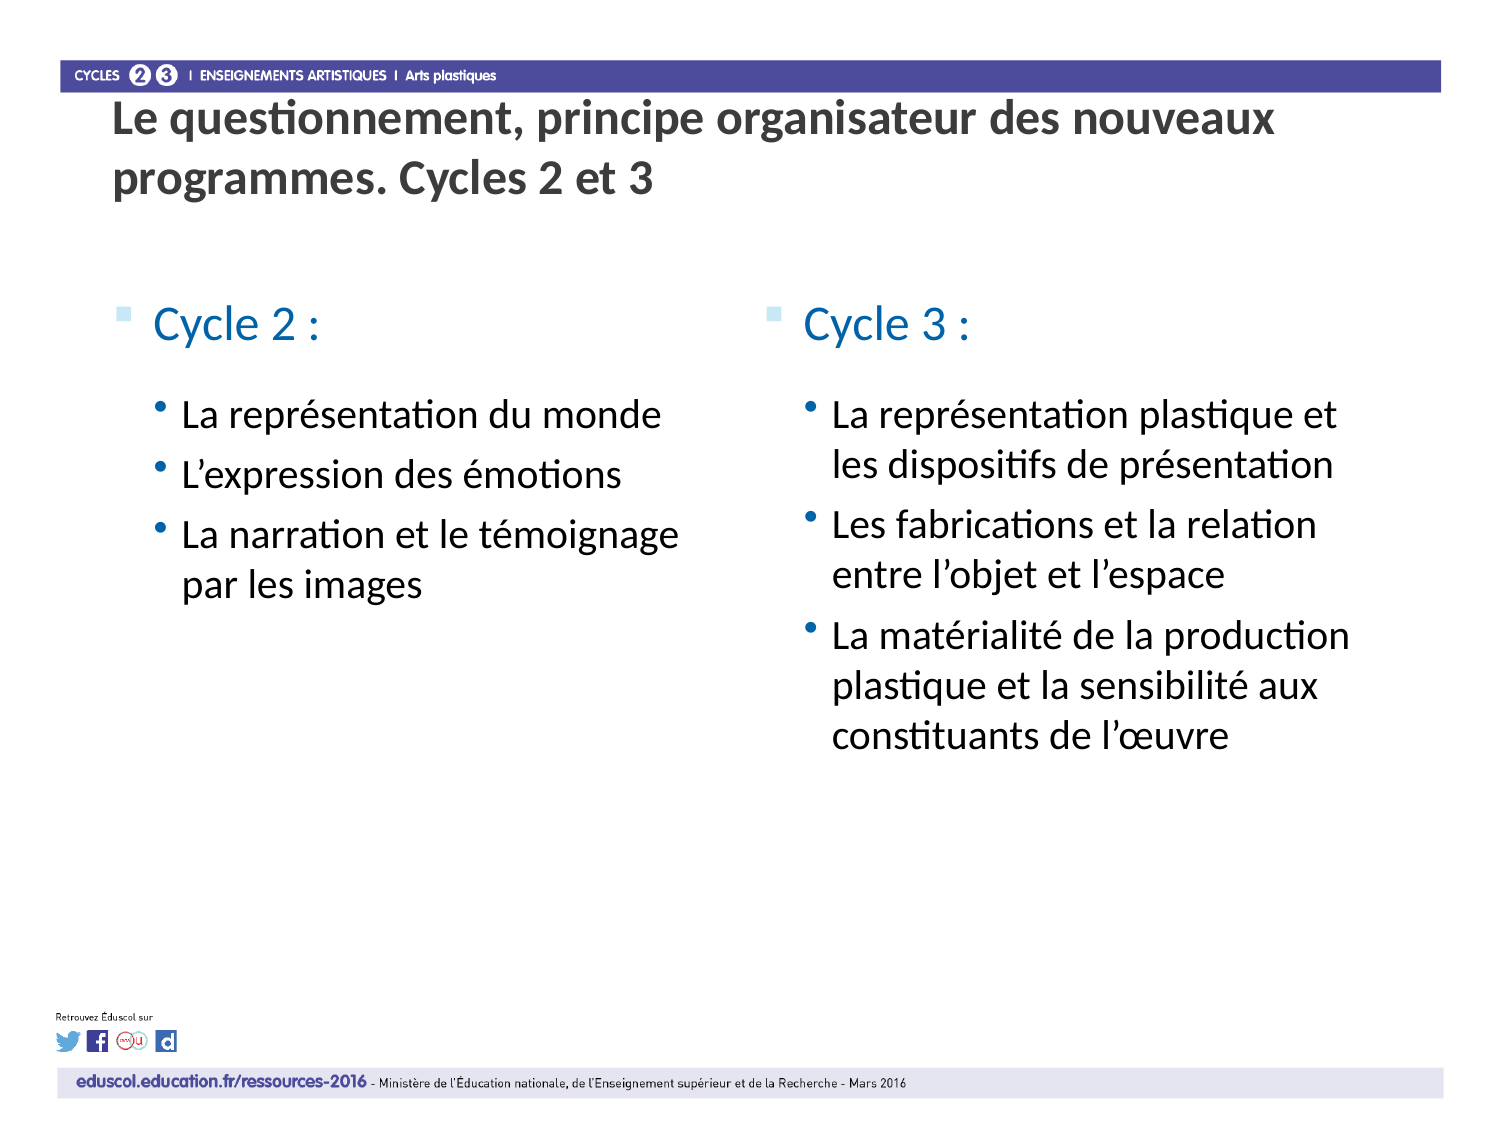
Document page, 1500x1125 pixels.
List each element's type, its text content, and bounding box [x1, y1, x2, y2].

picture [0, 1008, 1500, 1125]
list Cycle 3 : La représentation plastique et les dispositifs de présentation Les fabrications et la relation entre l’objet et l’espace La matérialité de la production plastique et la sensibilité aux constituants de l’œuvre [762, 290, 1388, 988]
title Le questionnement, principe organisateur des nouveaux programmes. Cycles 2 et 3 [112, 95, 1388, 256]
list Cycle 2 : La représentation du monde L’expression des émotions La narration et le témoignage par les images [112, 290, 738, 988]
picture [0, 0, 1500, 95]
